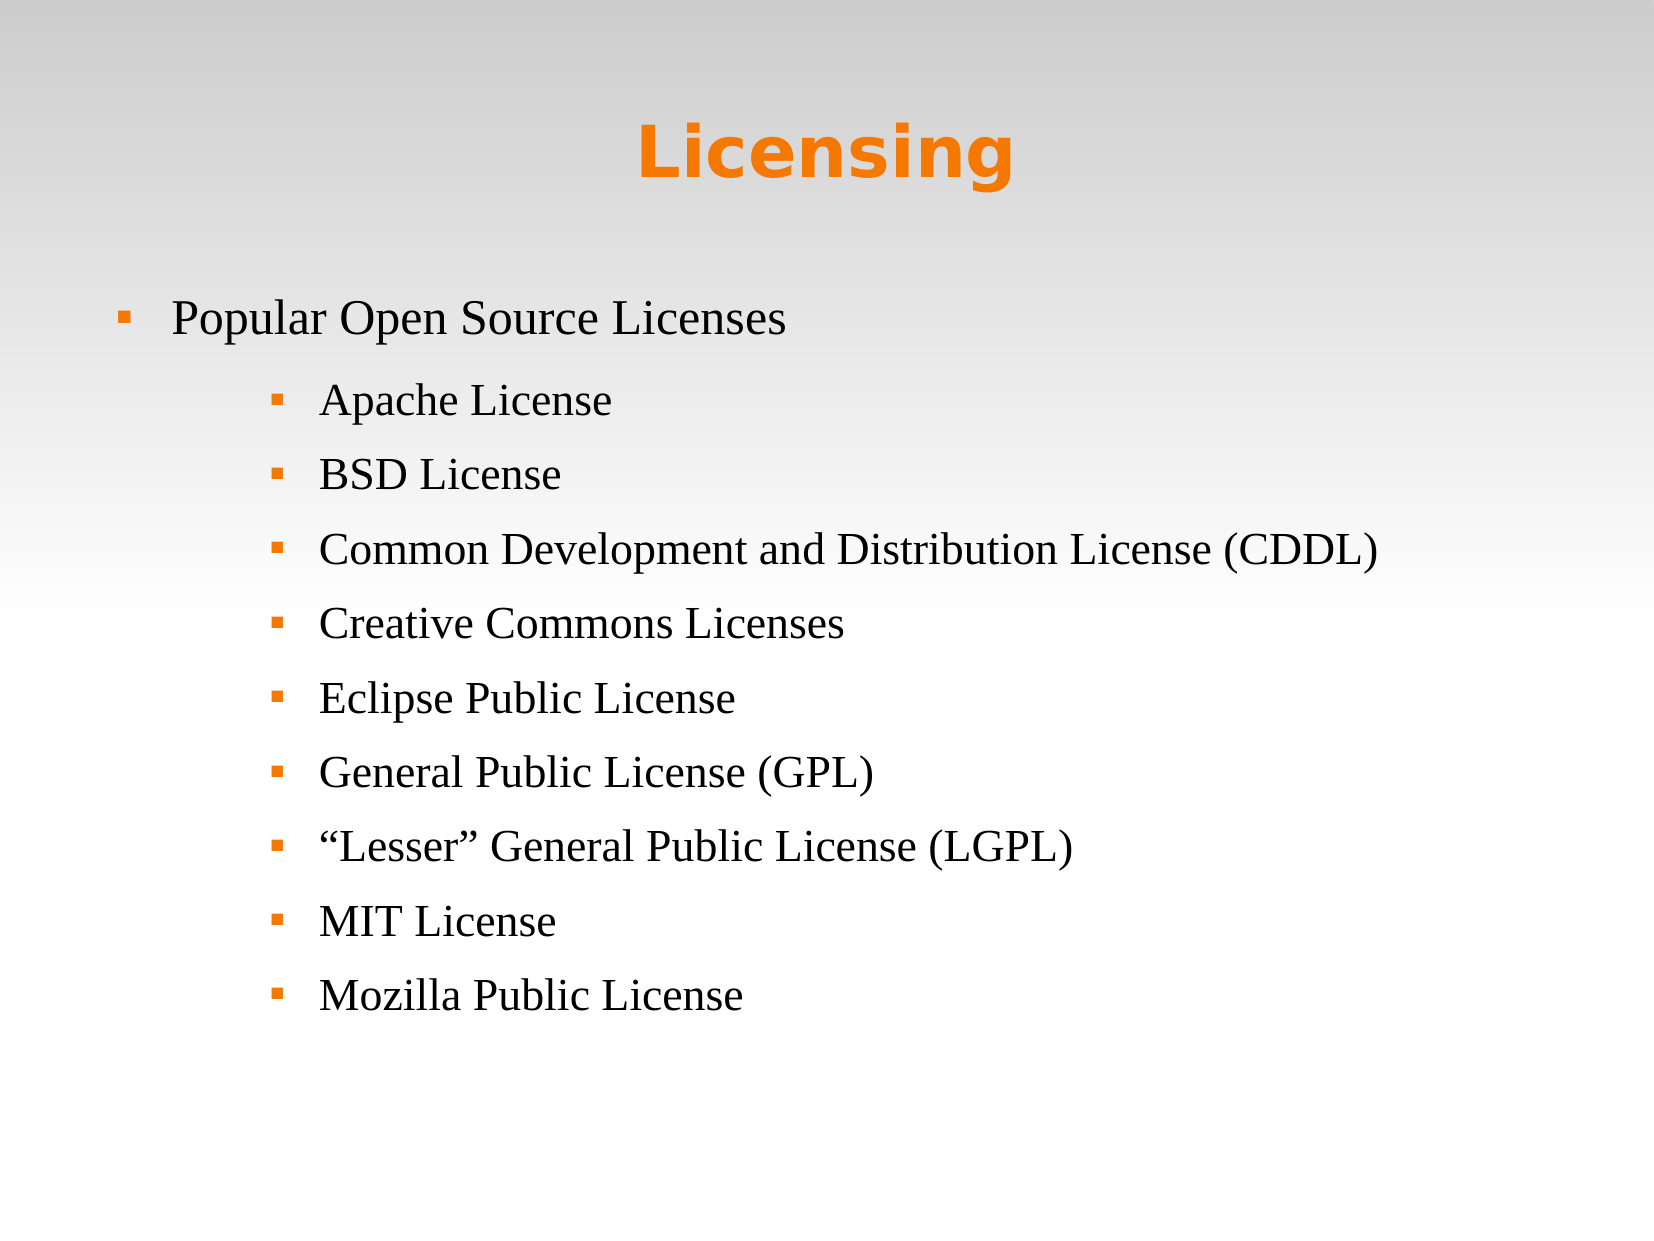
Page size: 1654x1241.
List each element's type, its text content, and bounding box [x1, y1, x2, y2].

list Popular Open Source Licenses Apache License BSD License Common Development and Distribution License (CDDL) Creative Commons Licenses Eclipse Public License General Public License (GPL) “Lesser” General Public License (LGPL) MIT License Mozilla Public License [82, 290, 1571, 1109]
title Licensing [82, 49, 1571, 257]
